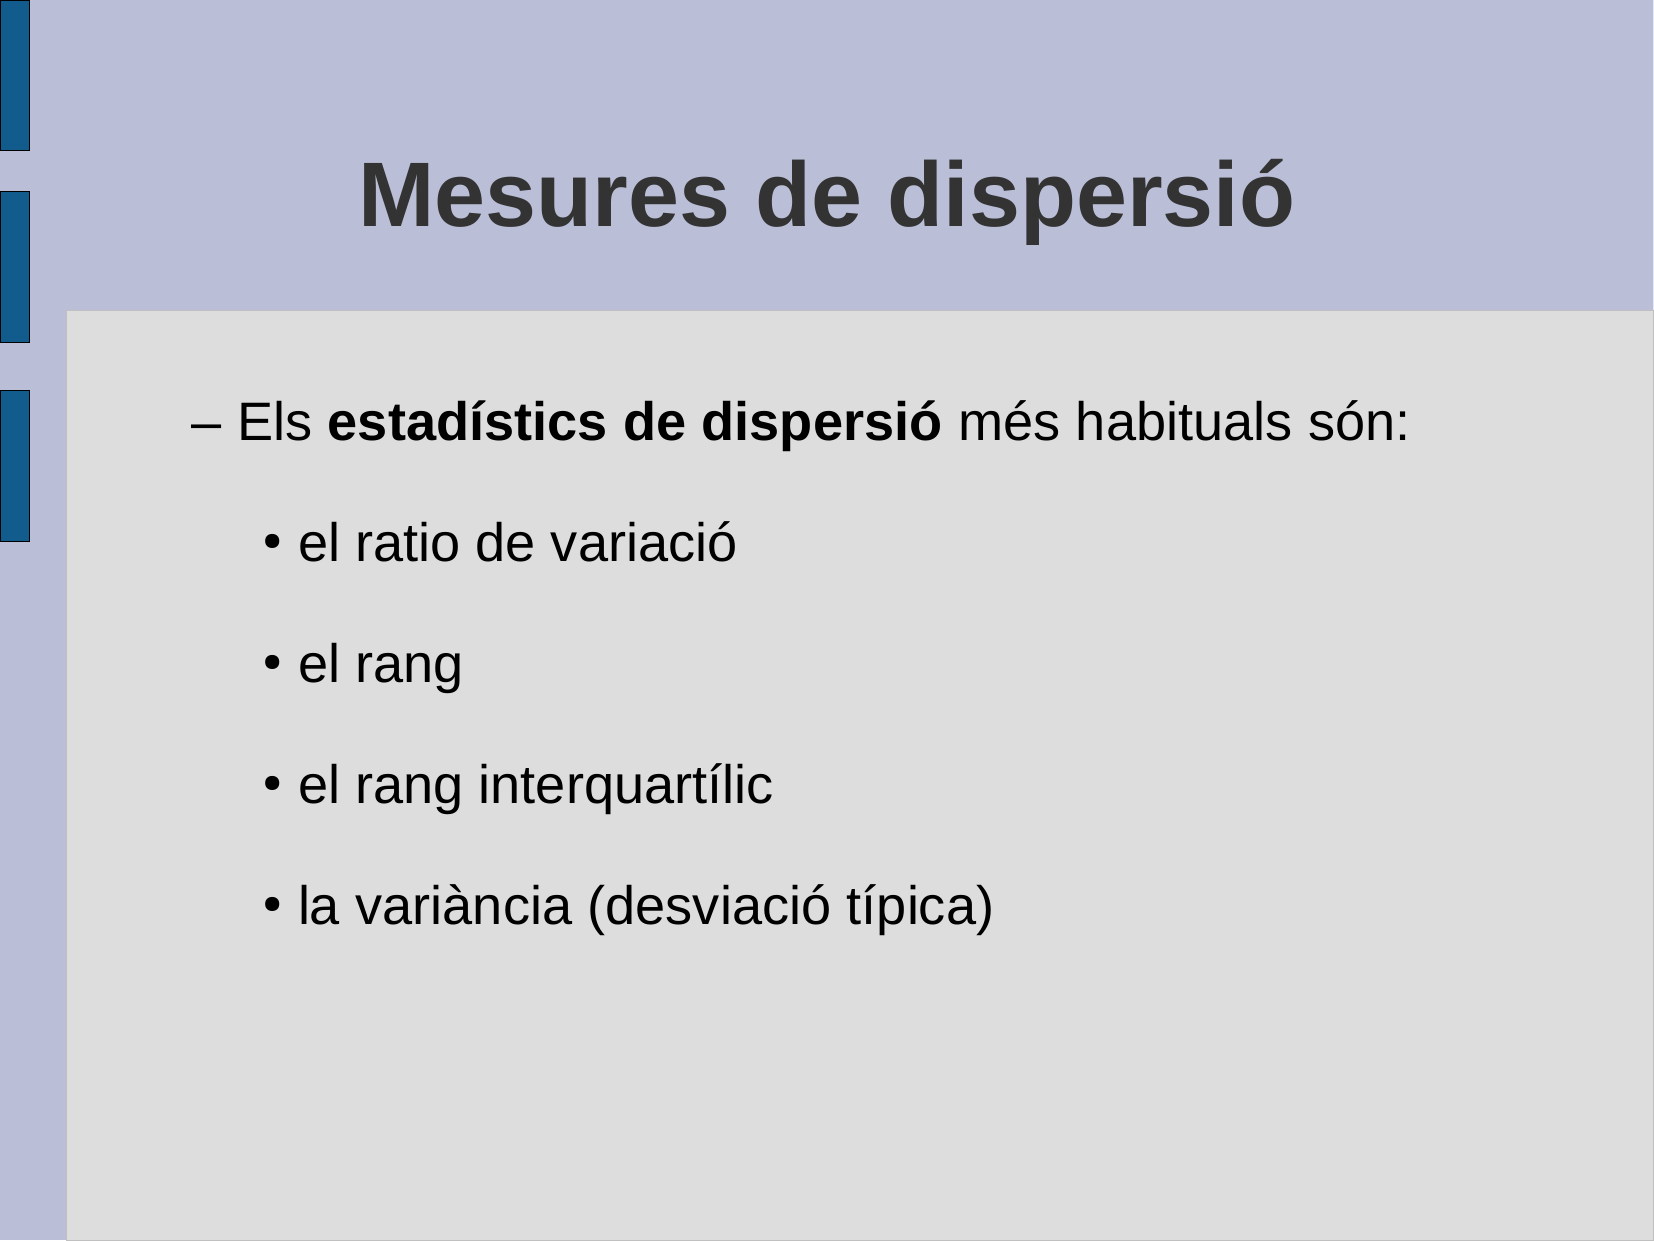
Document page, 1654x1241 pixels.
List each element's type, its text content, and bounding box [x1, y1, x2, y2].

title Mesures de dispersió [121, 91, 1534, 299]
text_box – Els estadístics de dispersió més habituals són: el ratio de variació el rang el rang interquartílic la variància (desviació típica) [177, 383, 1477, 1006]
